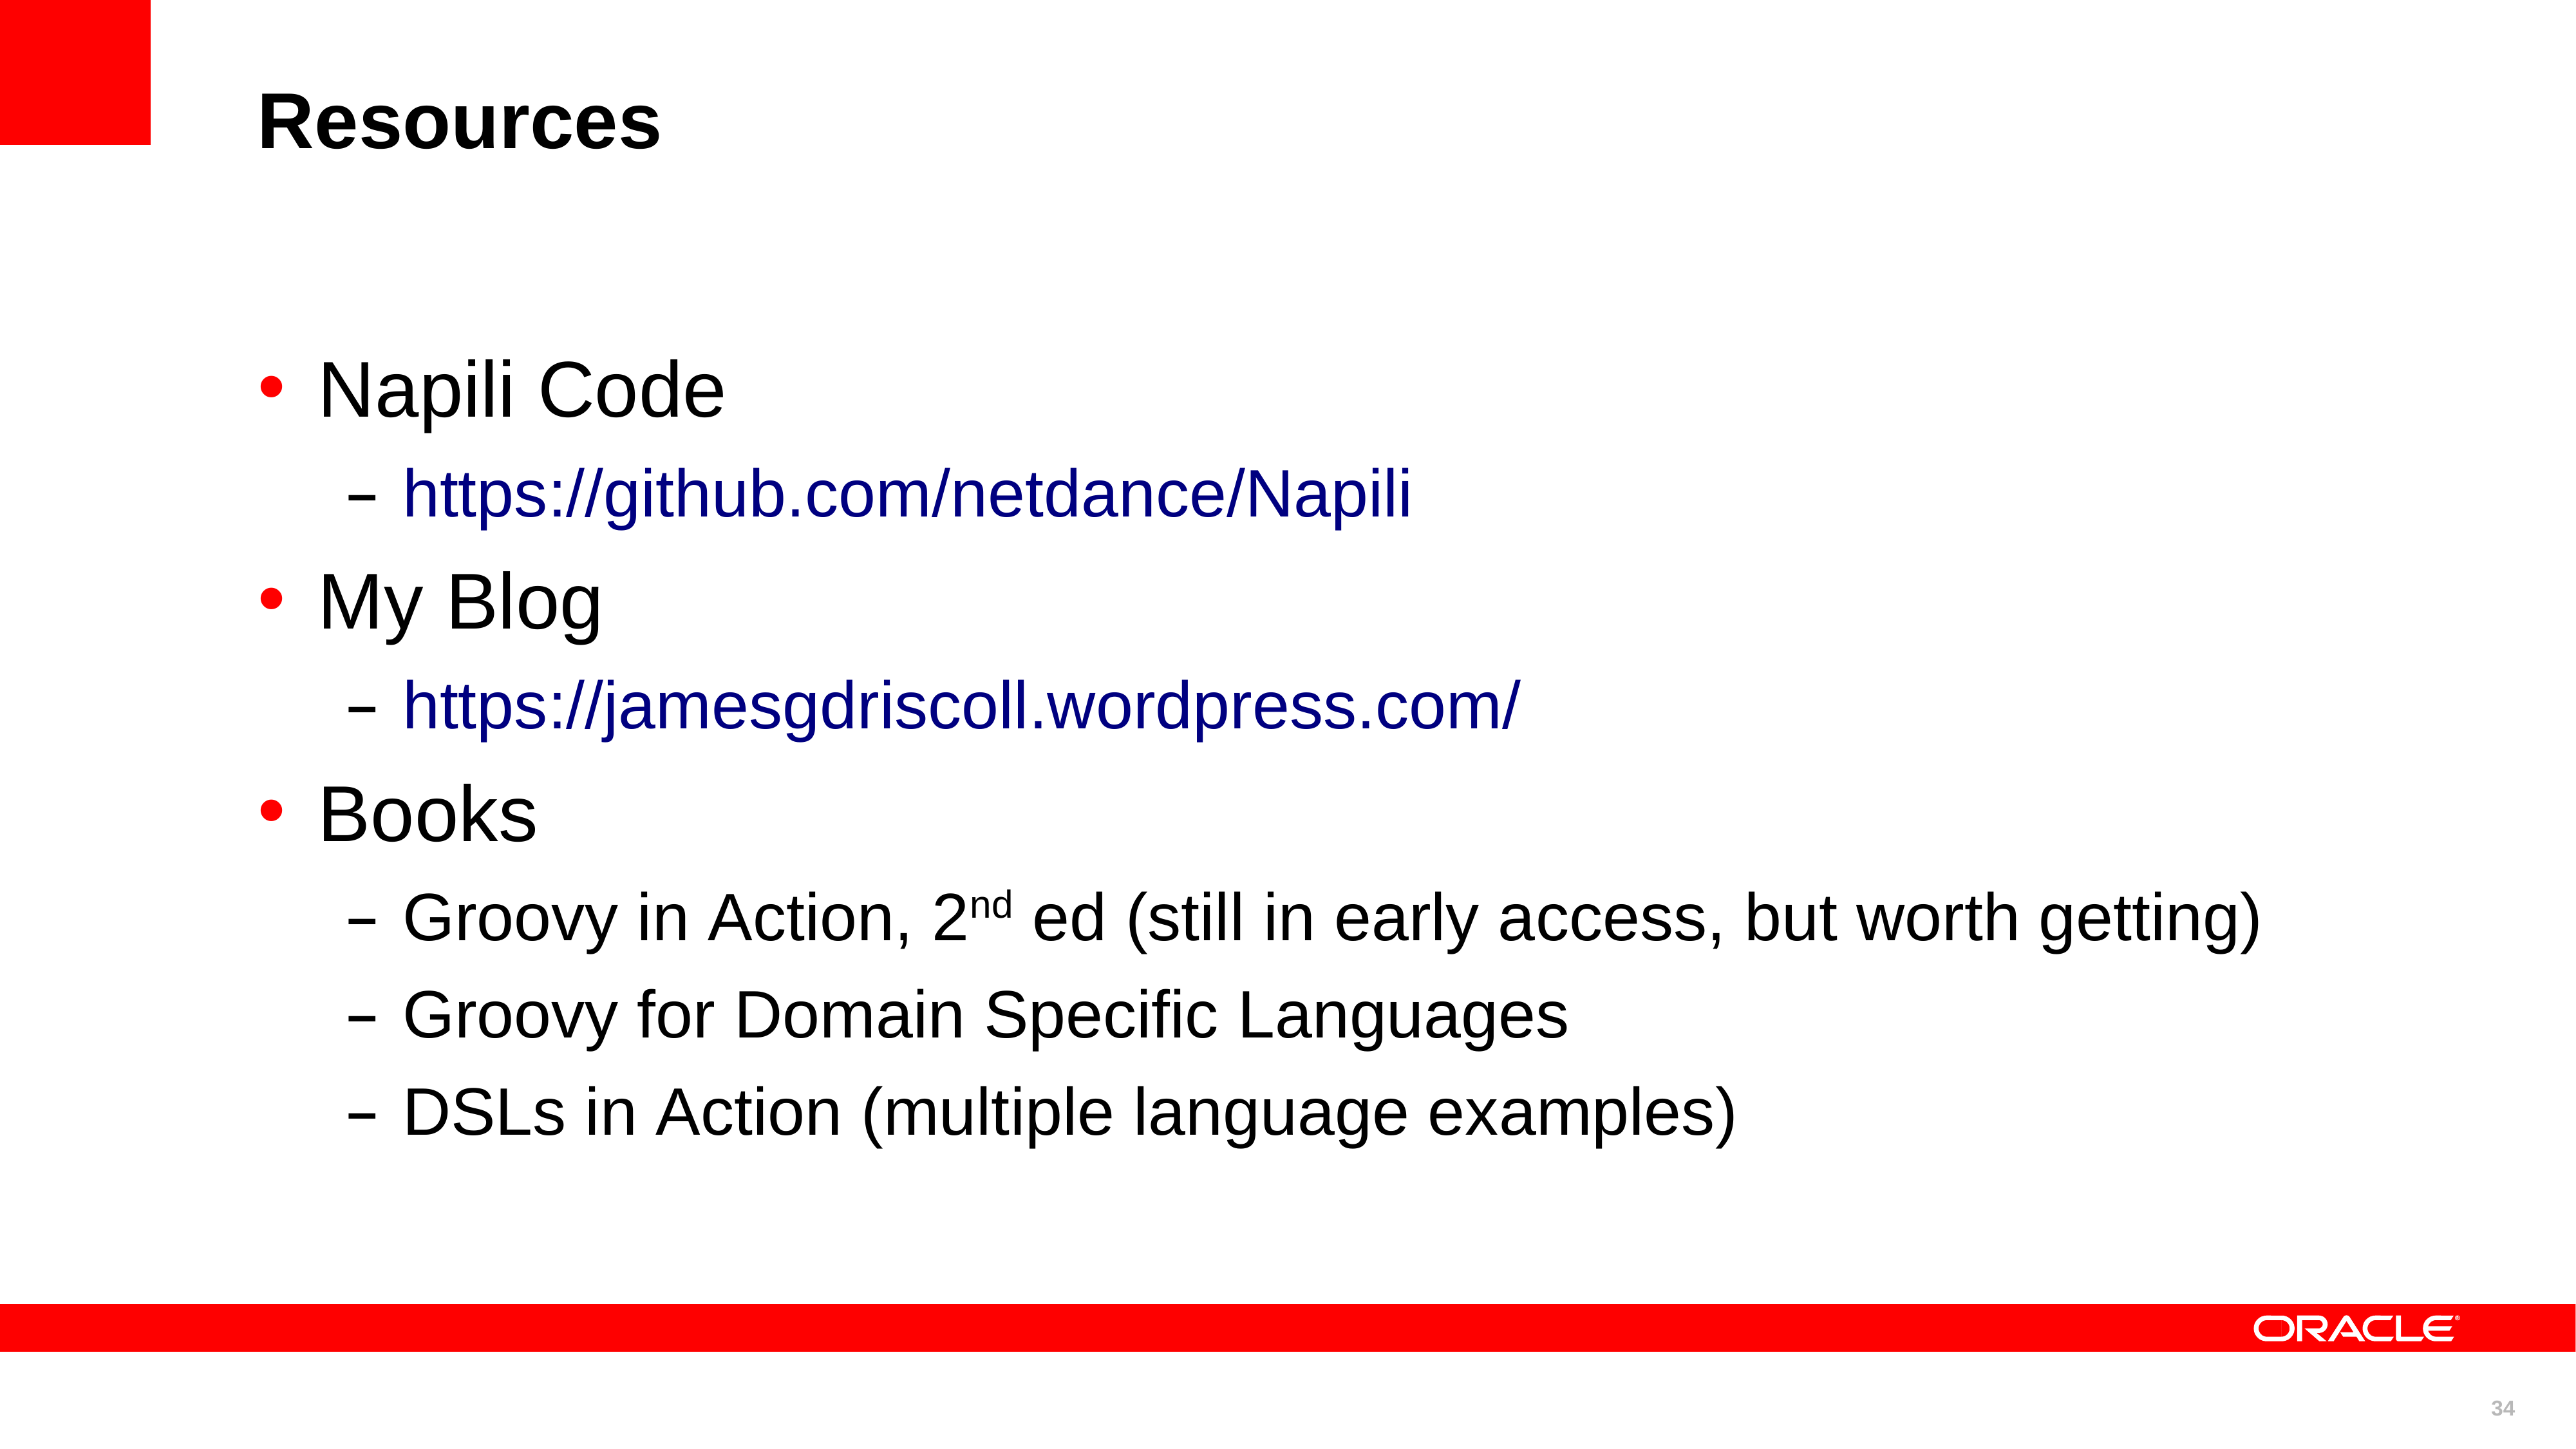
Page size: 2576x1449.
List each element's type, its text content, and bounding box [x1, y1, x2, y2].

title Resources [257, 69, 2318, 251]
list Napili Code https://github.com/netdance/Napili My Blog https://jamesgdriscoll.wordpress.com/ Books Groovy in Action, 2nd ed (still in early access, but worth getting) Groovy for Domain Specific Languages DSLs in Action (multiple language examples) [258, 337, 2318, 1256]
picture [0, 0, 151, 145]
picture [0, 1304, 2576, 1352]
